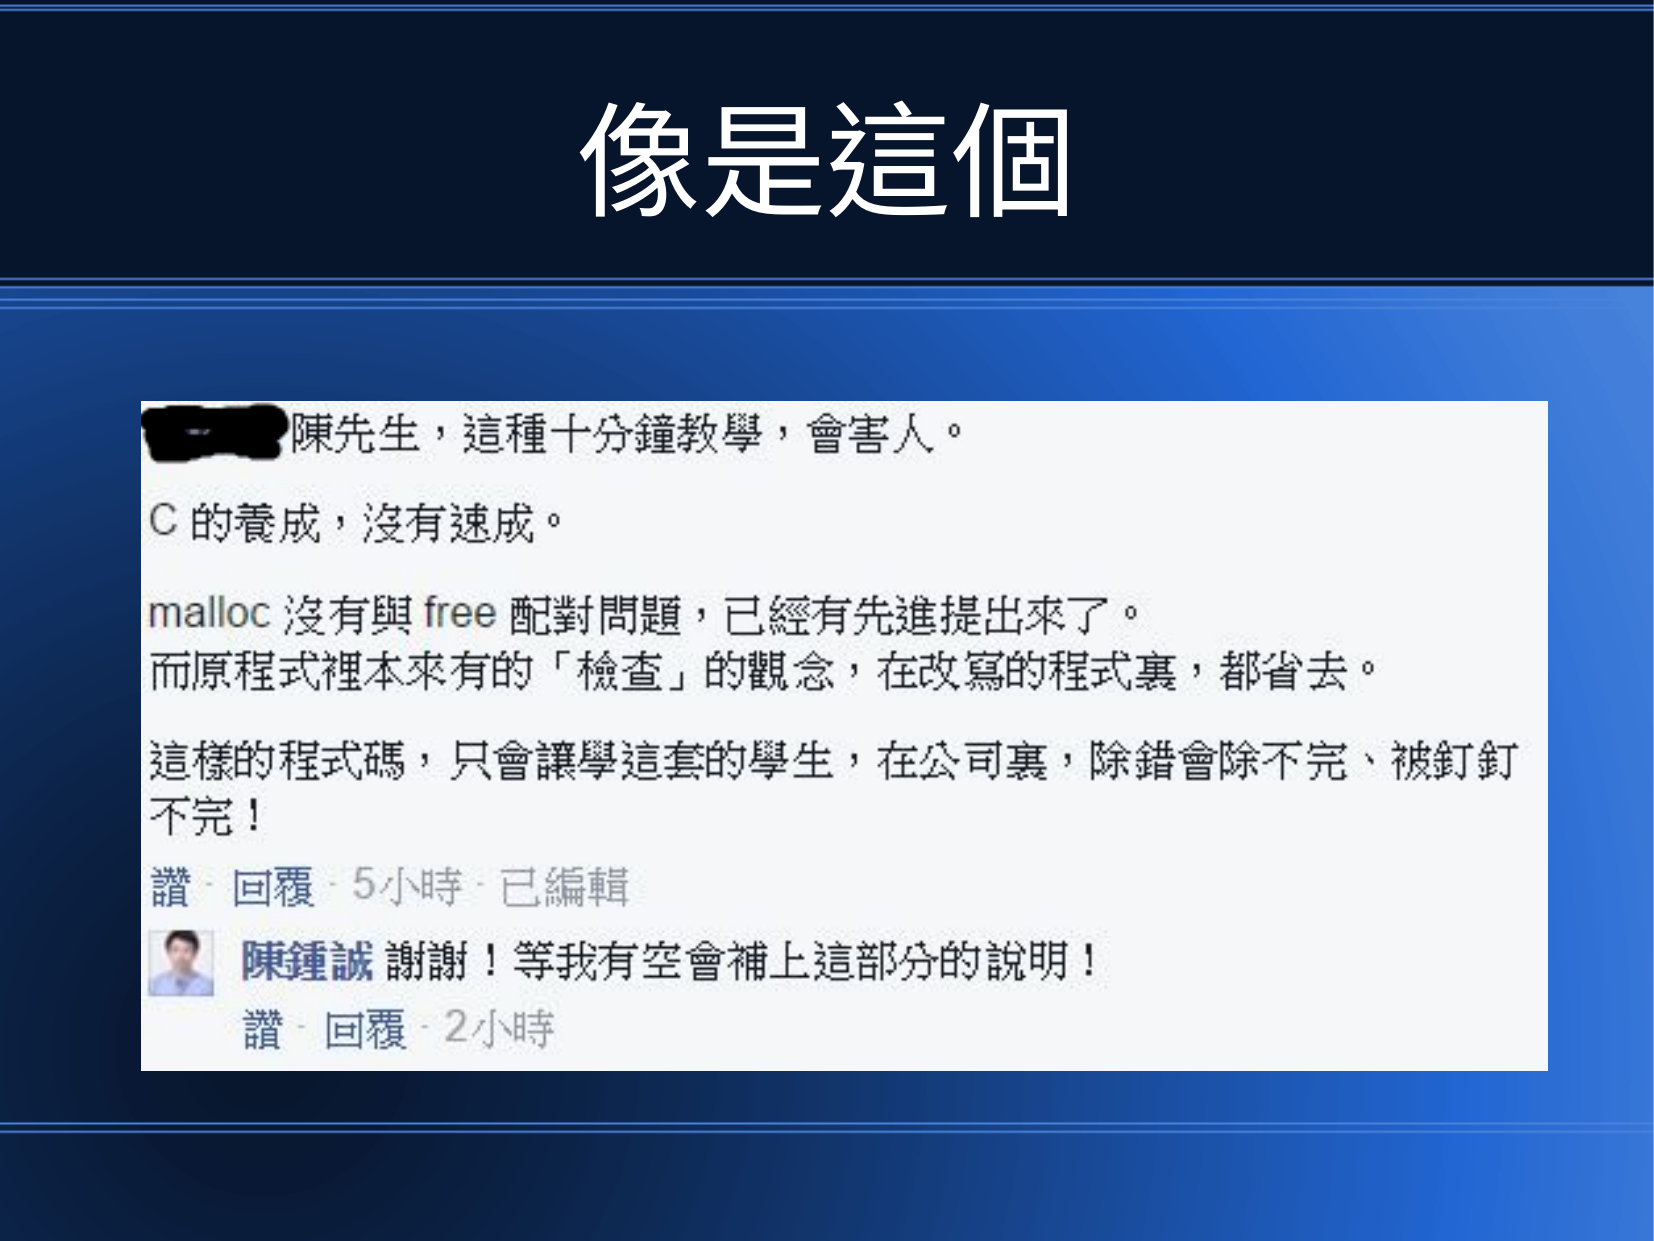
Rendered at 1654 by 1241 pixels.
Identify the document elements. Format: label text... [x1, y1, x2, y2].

title 像是這個 [82, 49, 1571, 257]
picture [0, 0, 1654, 1241]
